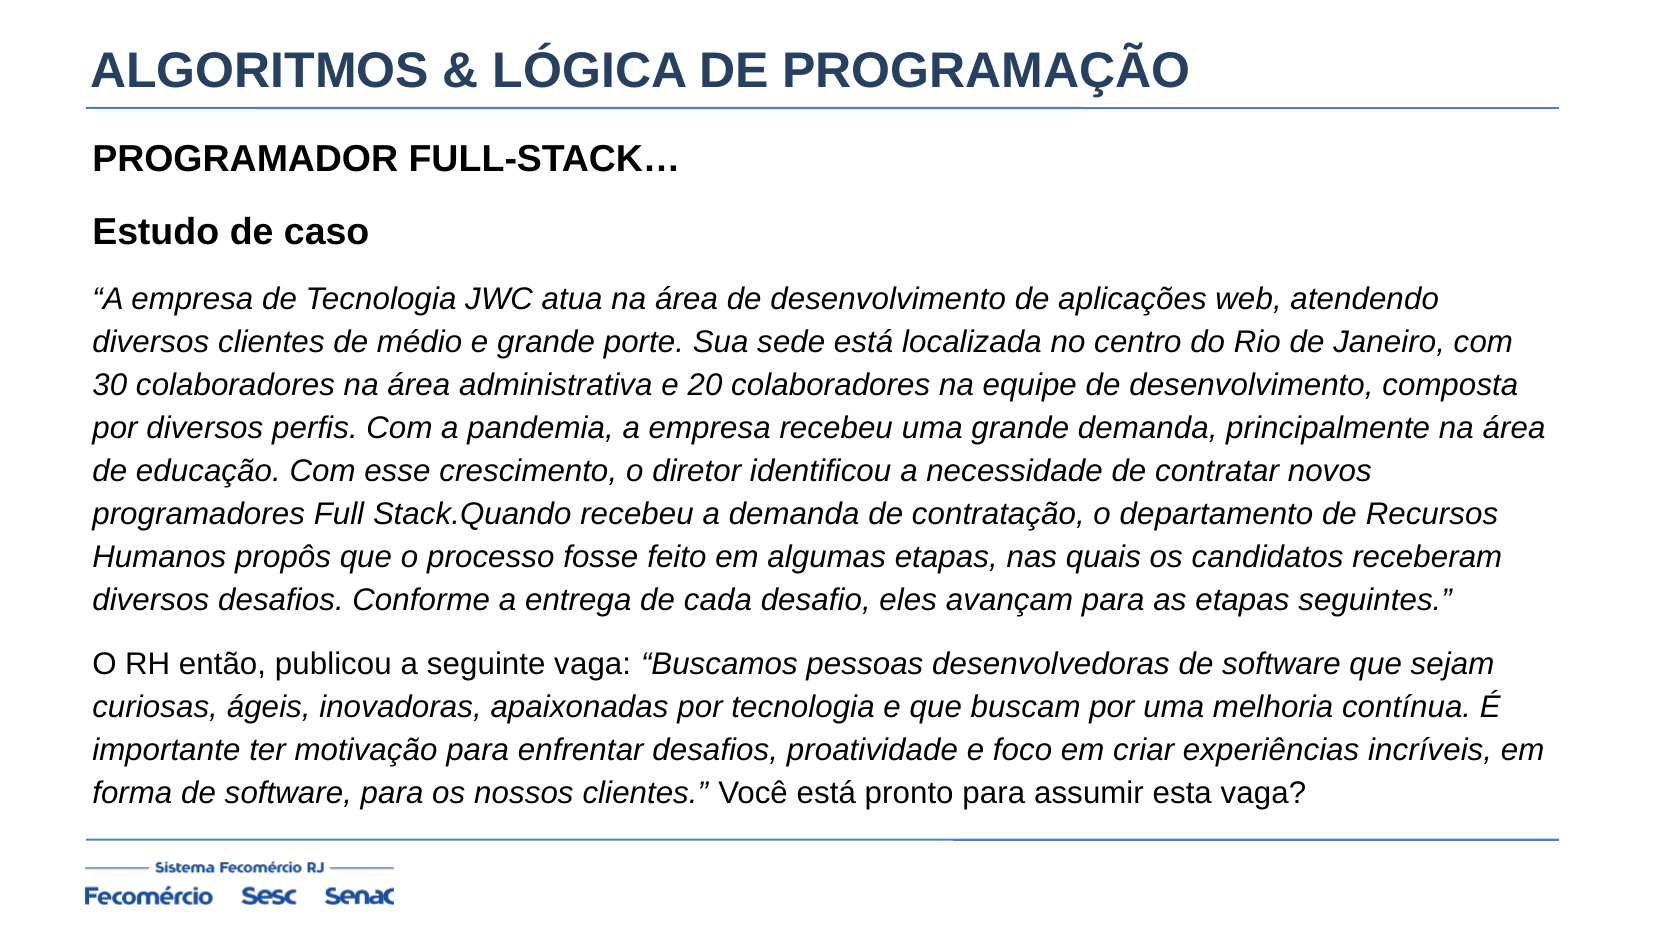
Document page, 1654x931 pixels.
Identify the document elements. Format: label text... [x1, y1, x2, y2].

text_box PROGRAMADOR FULL-STACK… Estudo de caso “A empresa de Tecnologia JWC atua na área de desenvolvimento de aplicações web, atendendo diversos clientes de médio e grande porte. Sua sede está localizada no centro do Rio de Janeiro, com 30 colaboradores na área administrativa e 20 colaboradores na equipe de desenvolvimento, composta por diversos perfis. Com a pandemia, a empresa recebeu uma grande demanda, principalmente na área de educação. Com esse crescimento, o diretor identificou a necessidade de contratar novos programadores Full Stack.Quando recebeu a demanda de contratação, o departamento de Recursos Humanos propôs que o processo fosse feito em algumas etapas, nas quais os candidatos receberam diversos desafios. Conforme a entrega de cada desafio, eles avançam para as etapas seguintes.” O RH então, publicou a seguinte vaga: “Buscamos pessoas desenvolvedoras de software que sejam curiosas, ágeis, inovadoras, apaixonadas por tecnologia e que buscam por uma melhoria contínua. É importante ter motivação para enfrentar desafios, proatividade e foco em criar experiências incríveis, em forma de software, para os nossos clientes.” Você está pronto para assumir esta vaga? [77, 112, 1564, 836]
picture [62, 845, 416, 921]
text_box ALGORITMOS & LÓGICA DE PROGRAMAÇÃO [90, 32, 1564, 104]
